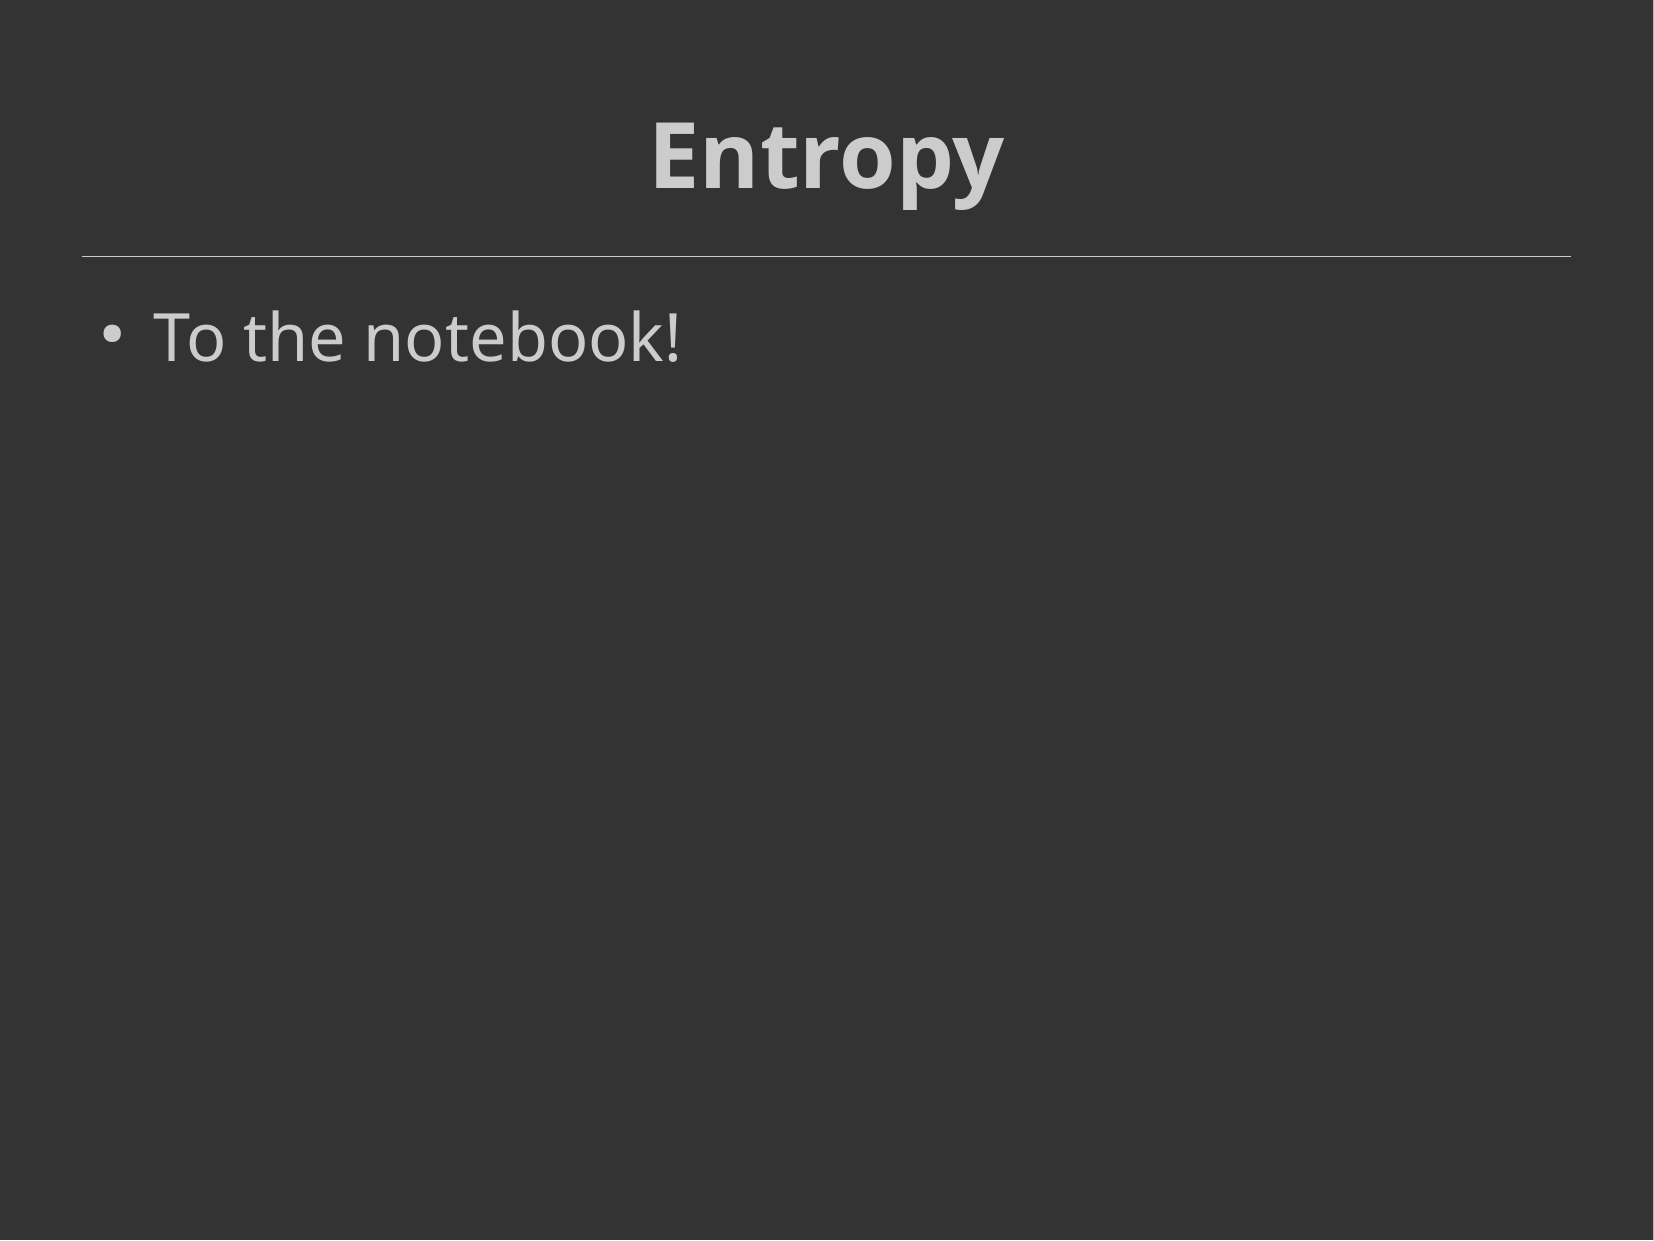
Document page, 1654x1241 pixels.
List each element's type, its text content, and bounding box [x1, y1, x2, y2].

title Entropy [82, 49, 1571, 257]
list To the notebook! [82, 290, 1571, 1010]
